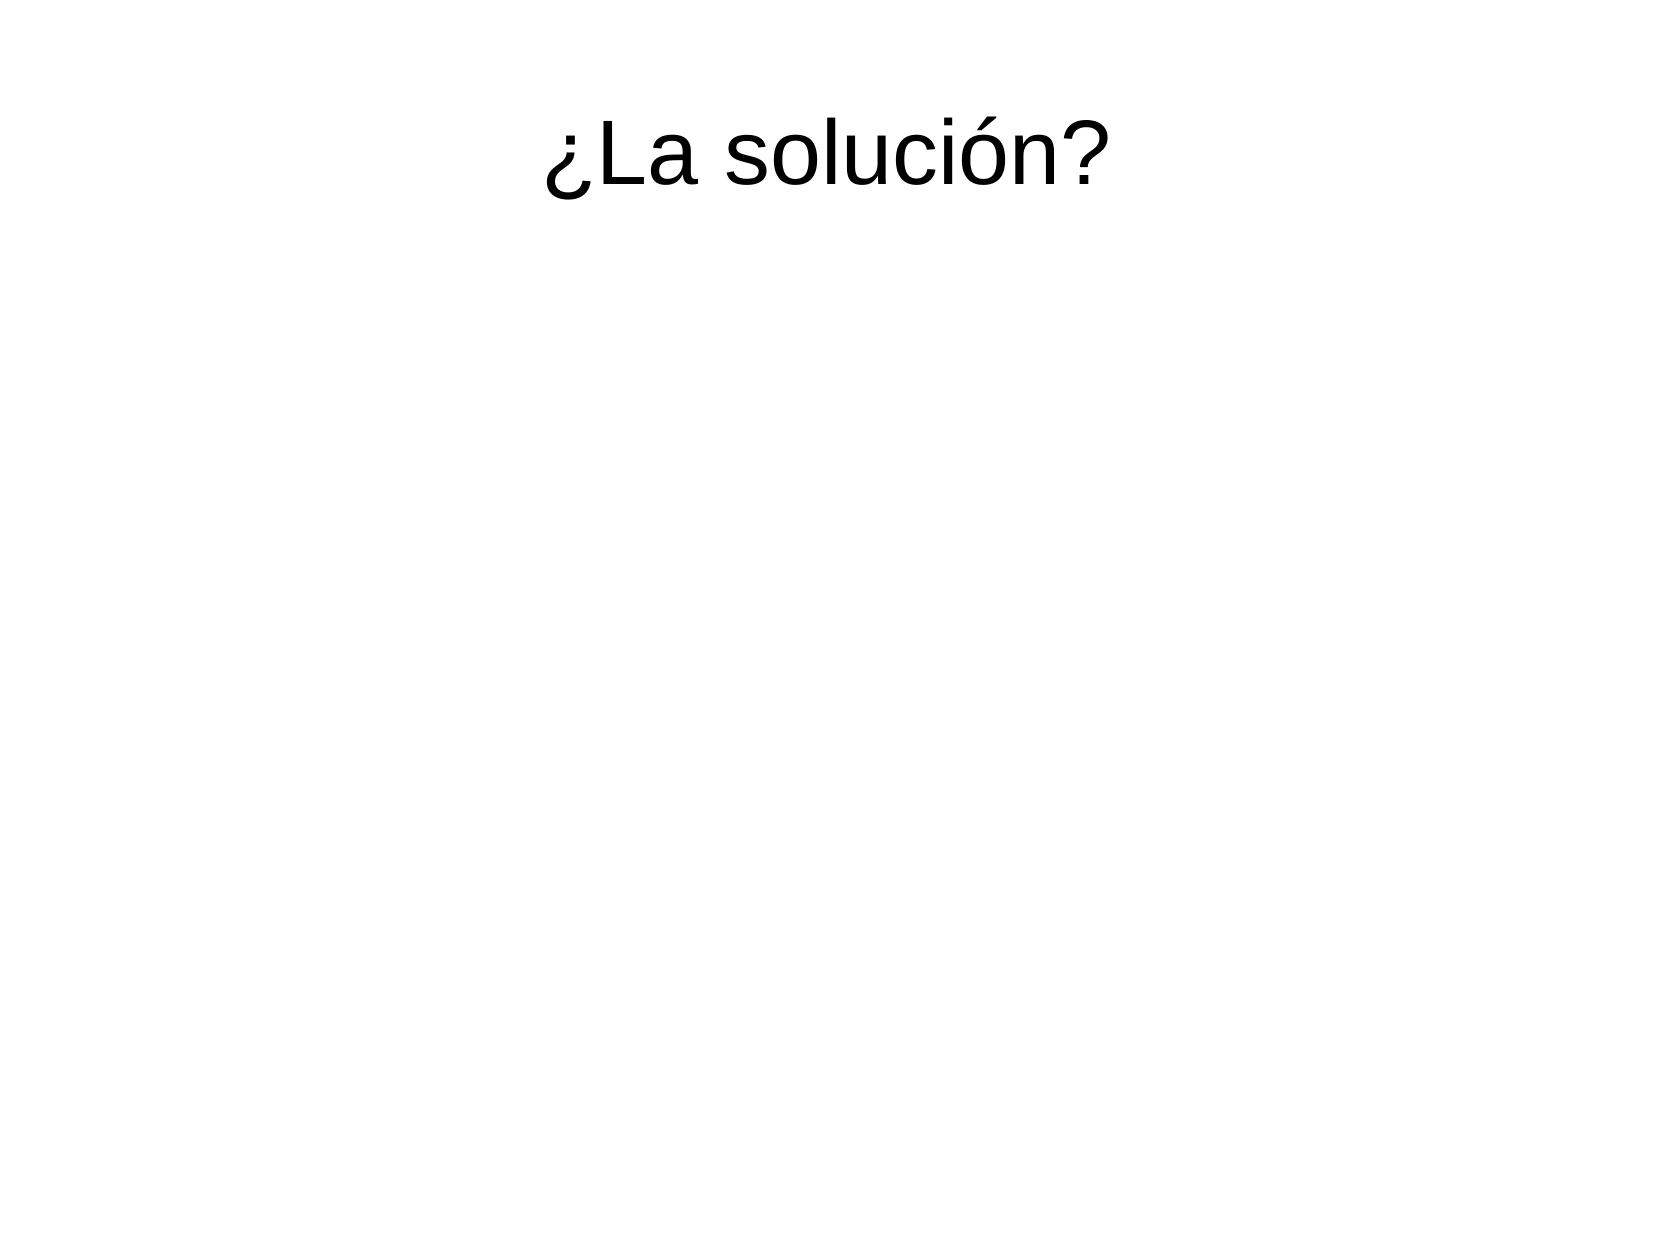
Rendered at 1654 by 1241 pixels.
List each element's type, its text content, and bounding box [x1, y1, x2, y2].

title ¿La solución? [82, 49, 1571, 257]
